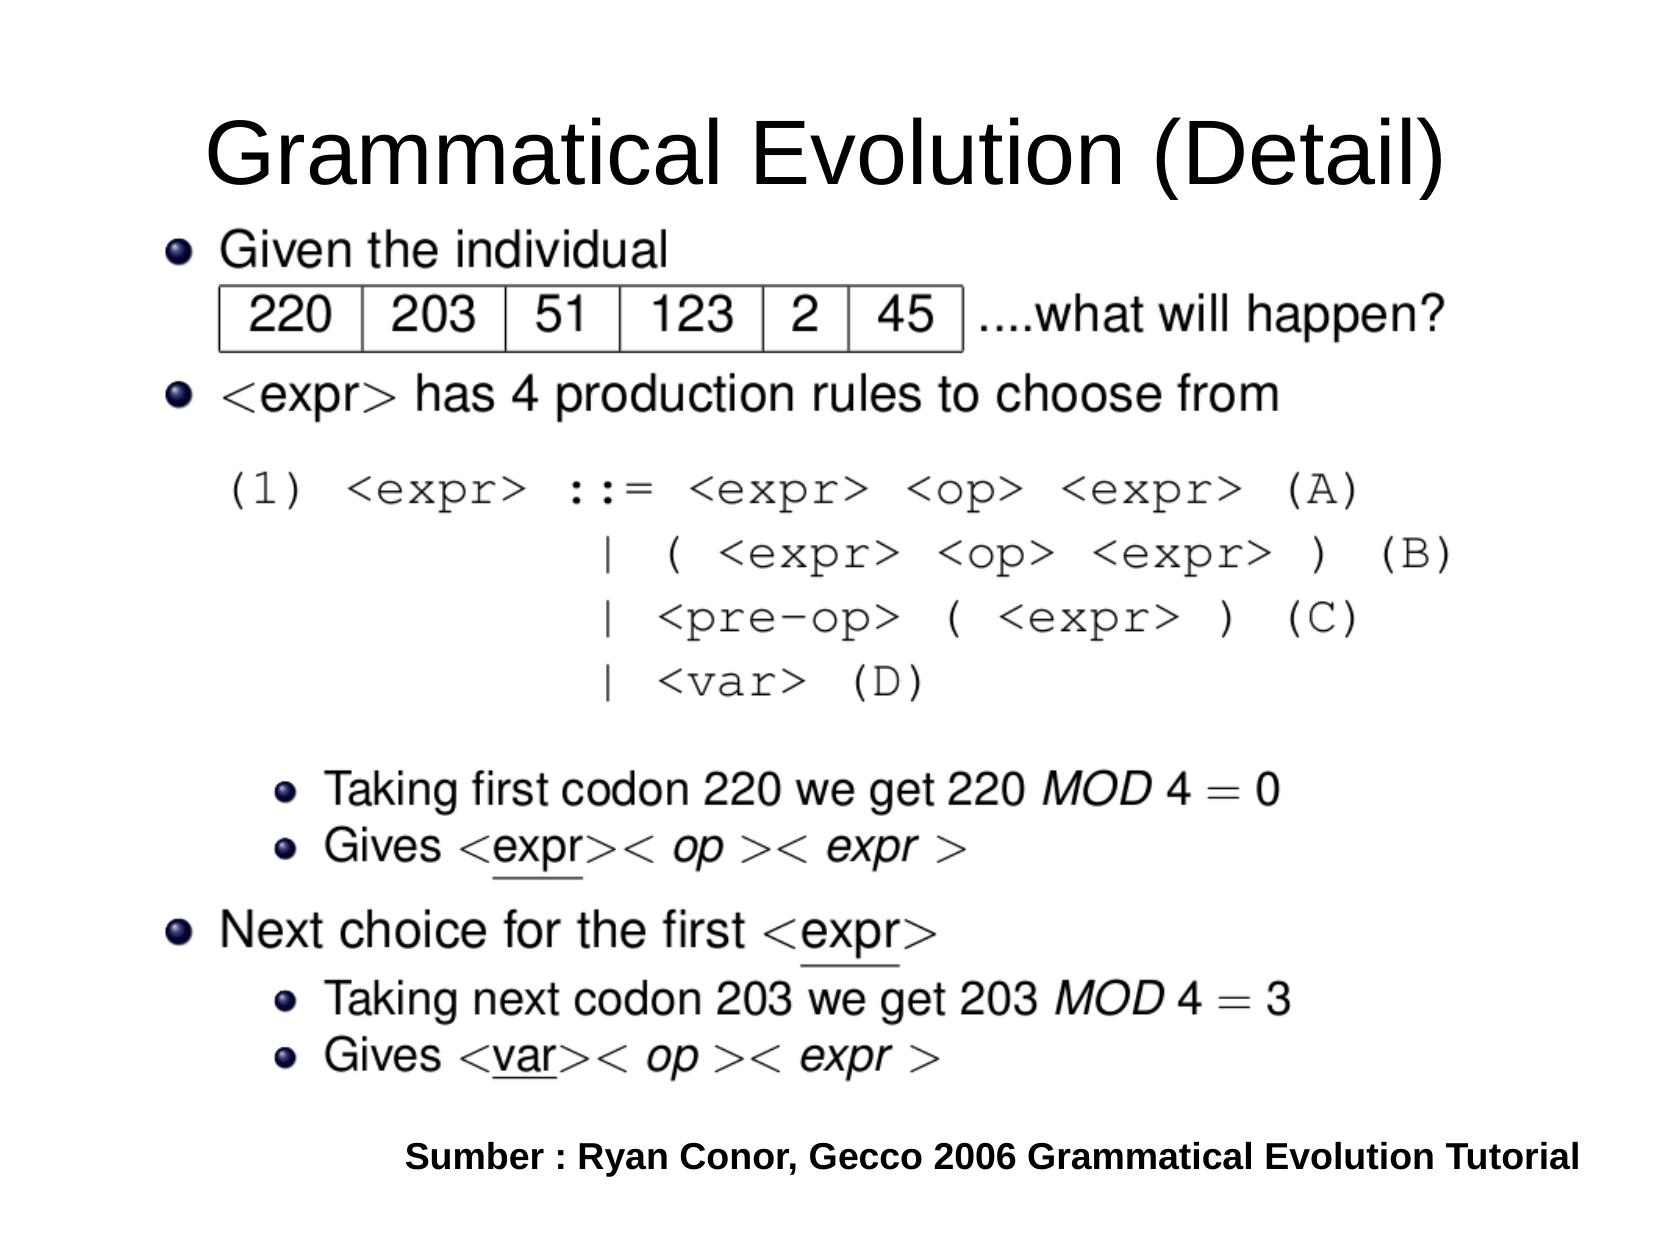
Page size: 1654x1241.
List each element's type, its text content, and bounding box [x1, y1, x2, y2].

picture [133, 200, 1521, 1111]
title Grammatical Evolution (Detail) [82, 49, 1571, 257]
text_box Sumber : Ryan Conor, Gecco 2006 Grammatical Evolution Tutorial [390, 1128, 1621, 1186]
